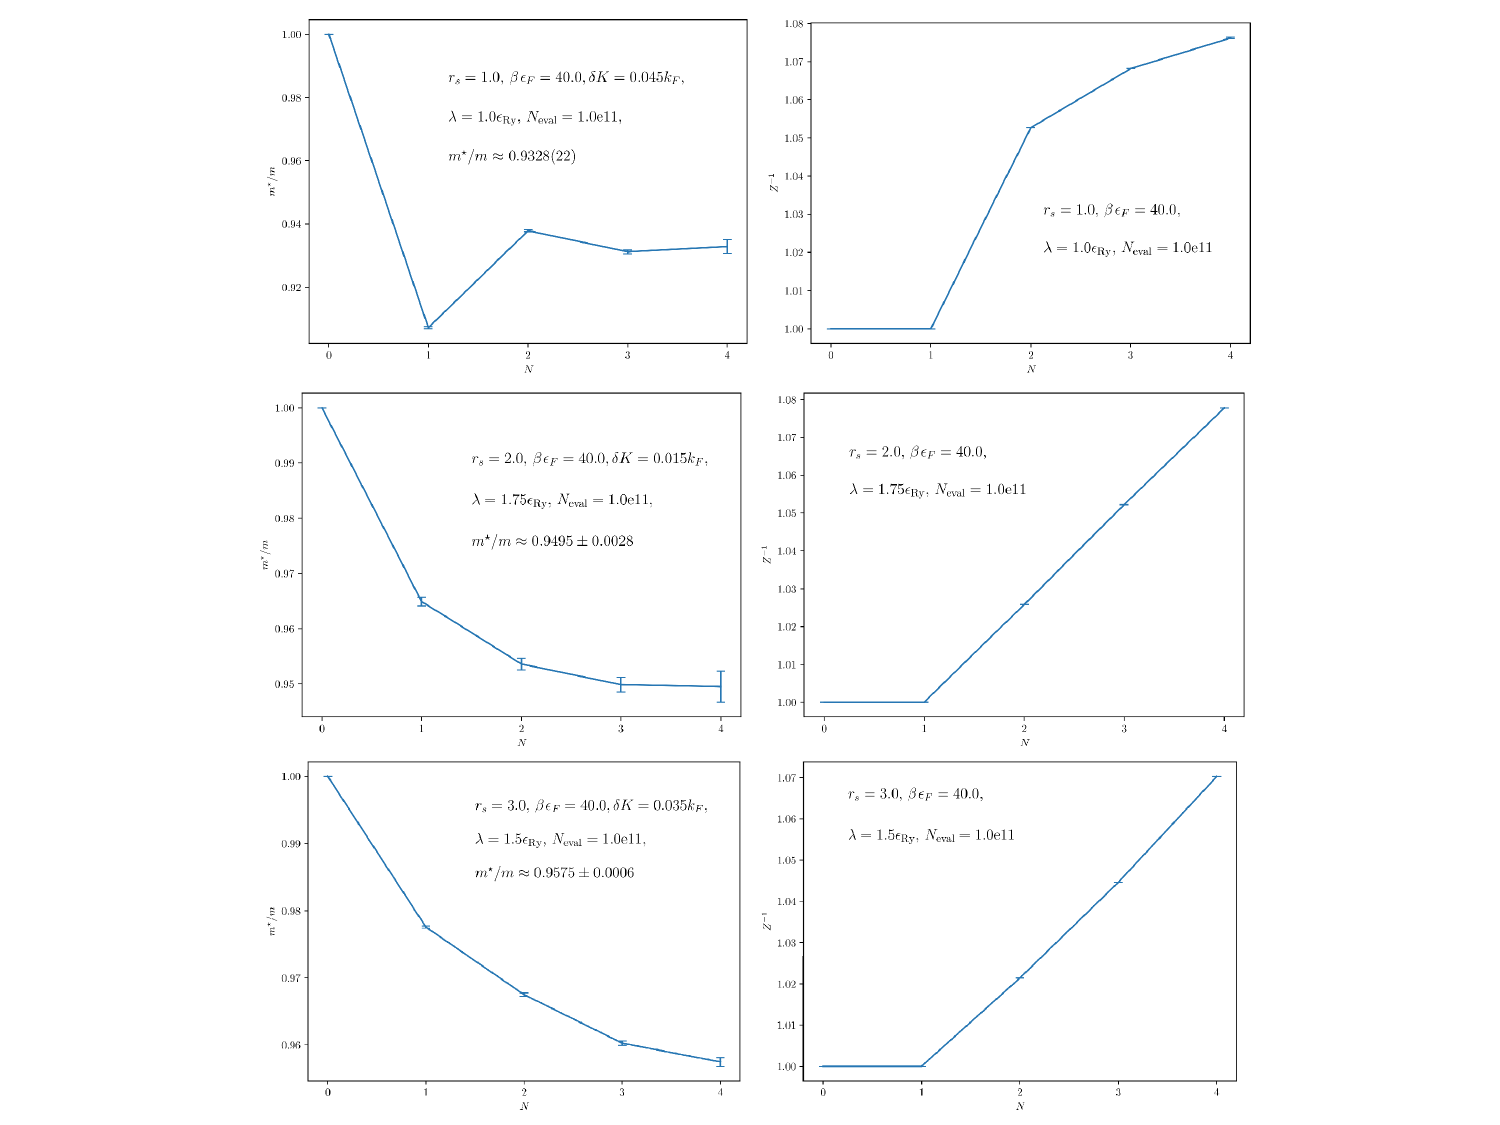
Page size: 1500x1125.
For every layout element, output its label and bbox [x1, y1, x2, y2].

picture [248, 9, 1261, 1122]
